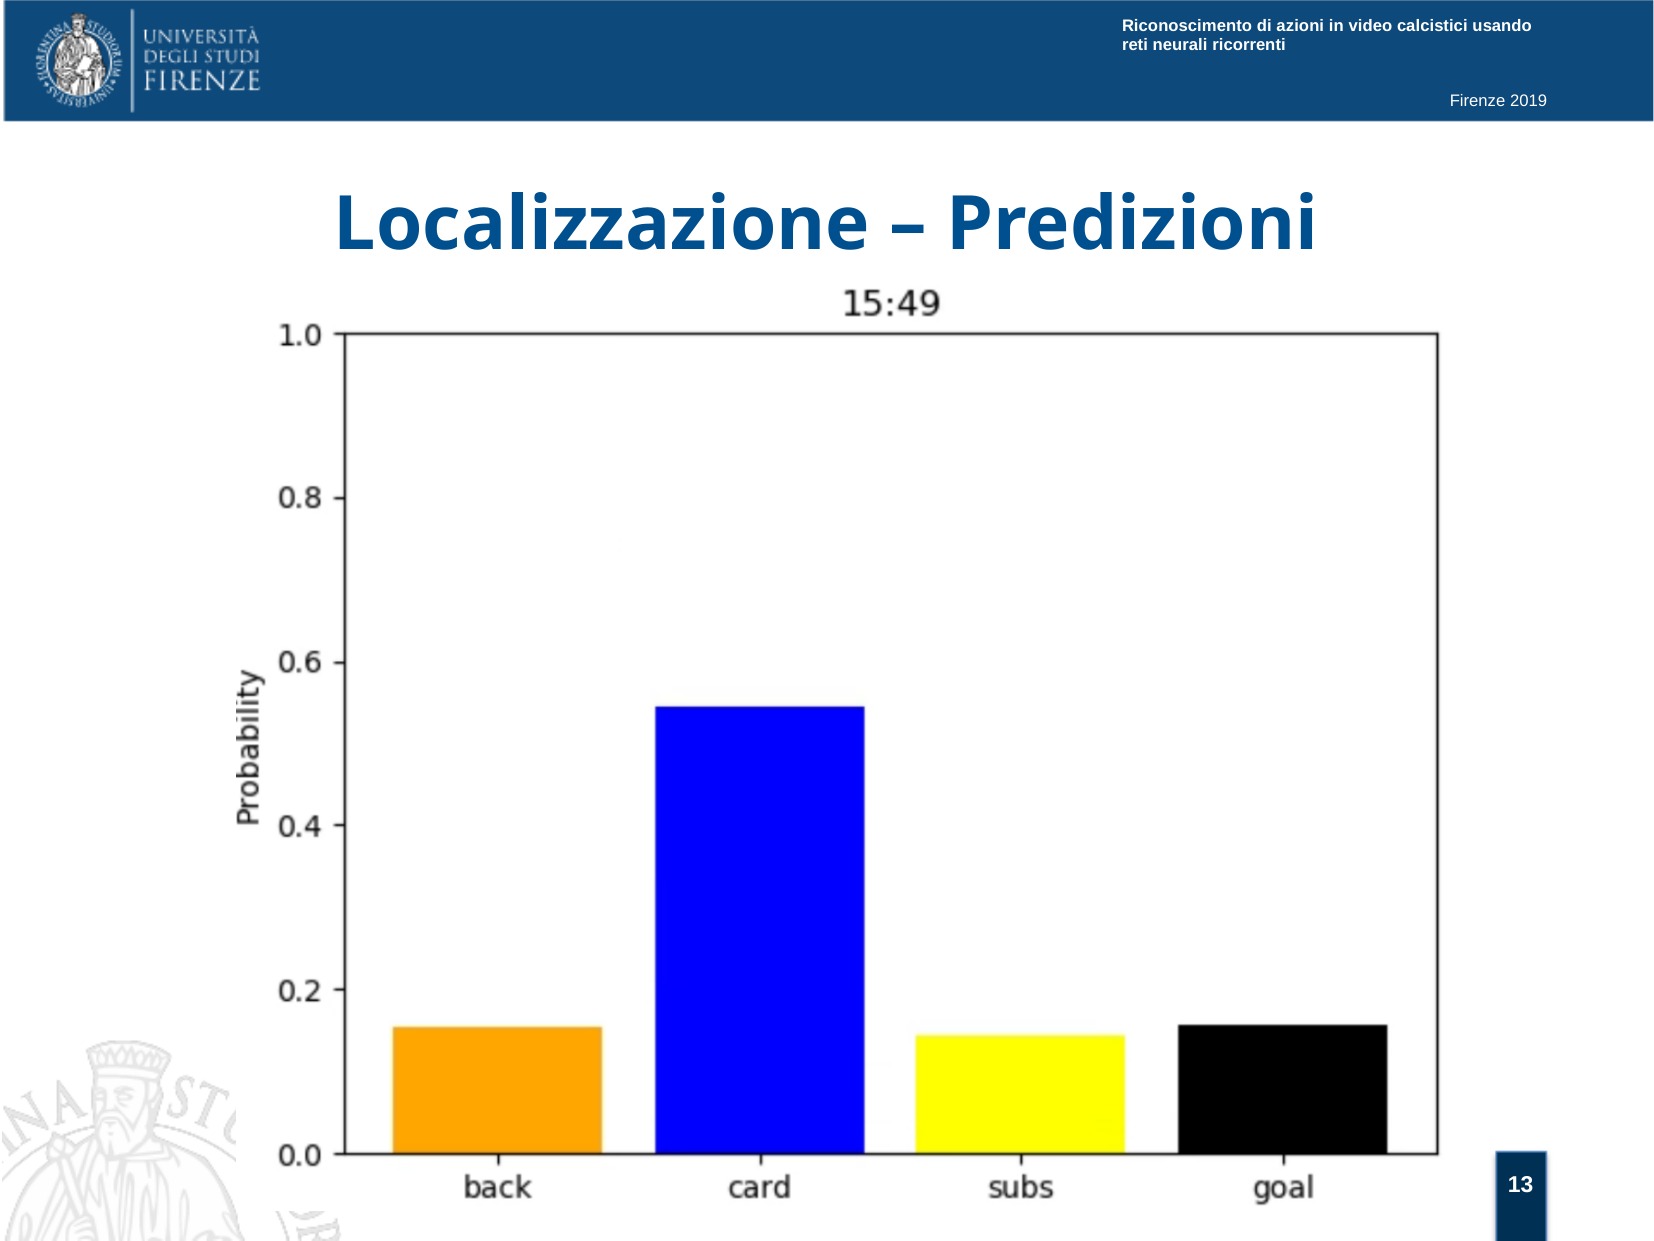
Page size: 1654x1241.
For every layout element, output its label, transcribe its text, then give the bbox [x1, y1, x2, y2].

picture [2, 250, 1654, 1241]
picture [2, 0, 1654, 118]
text_box 13 [1505, 1171, 1536, 1198]
text_box Localizzazione – Predizioni [0, 118, 1654, 250]
text_box Riconoscimento di azioni in video calcistici usando reti neurali ricorrenti Firenze 2019 [1122, 16, 1548, 111]
text_box [58, 265, 1594, 1096]
